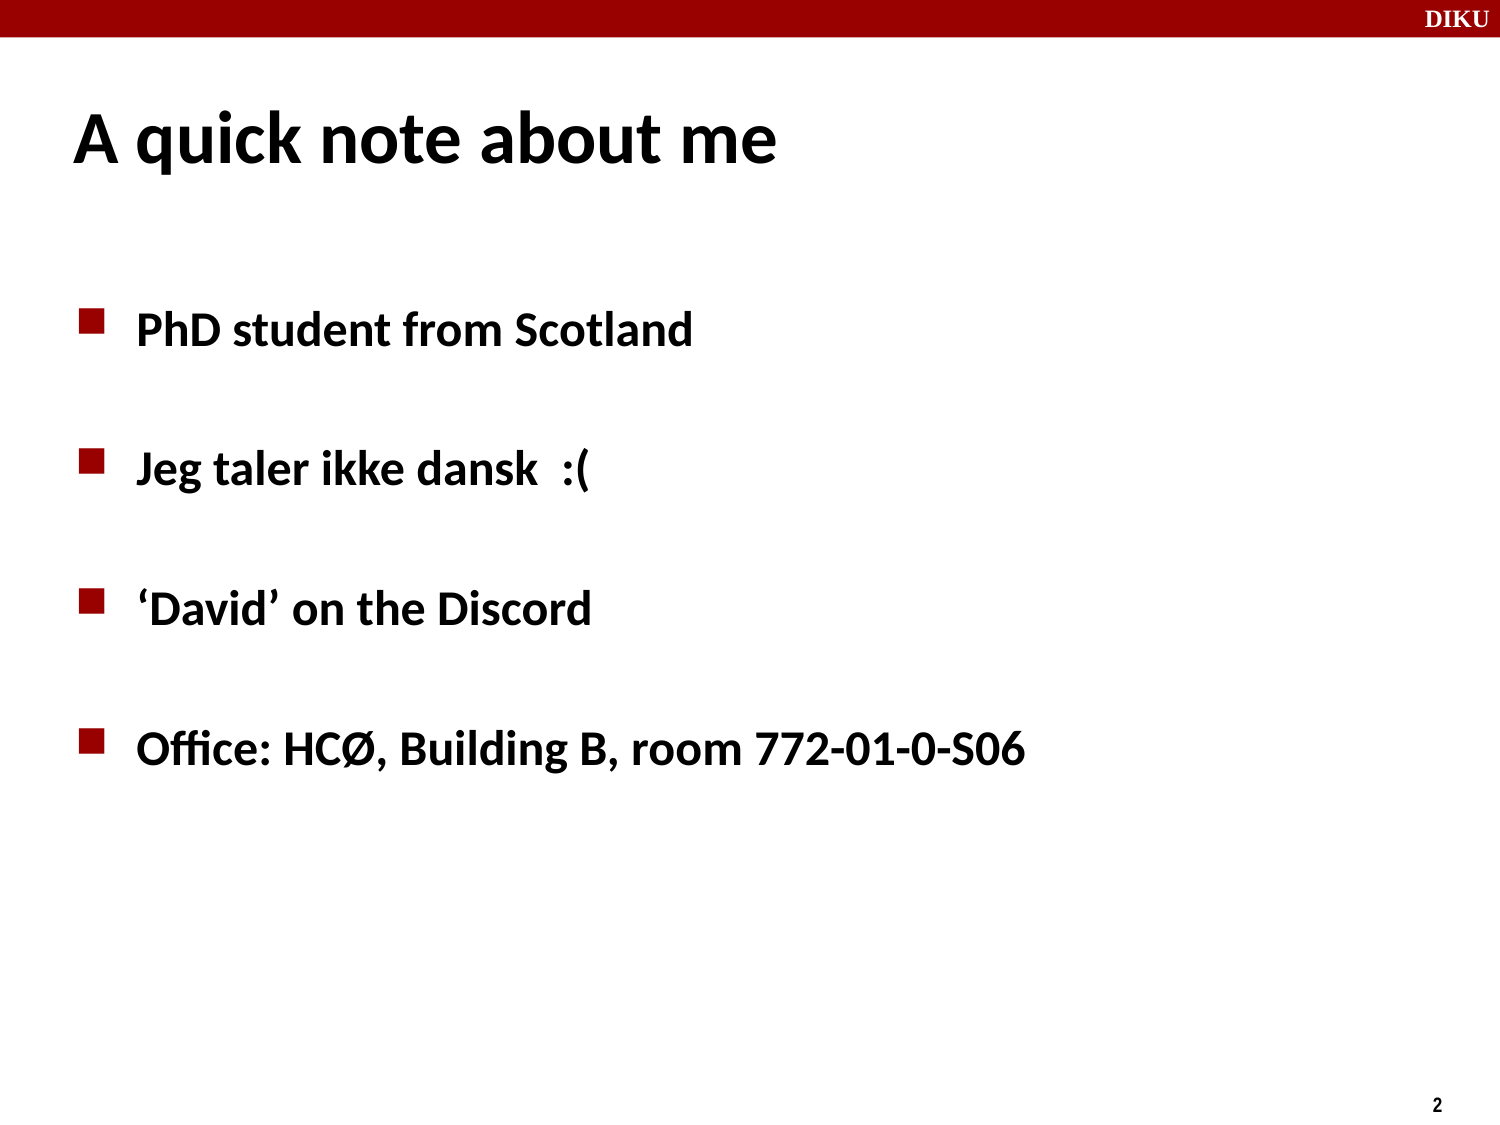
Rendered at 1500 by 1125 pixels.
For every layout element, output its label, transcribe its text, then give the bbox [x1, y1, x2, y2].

list PhD student from Scotland Jeg taler ikke dansk :( ‘David’ on the Discord Office: HCØ, Building B, room 772-01-0-S06 [65, 288, 1361, 1104]
title A quick note about me [58, 71, 1304, 197]
